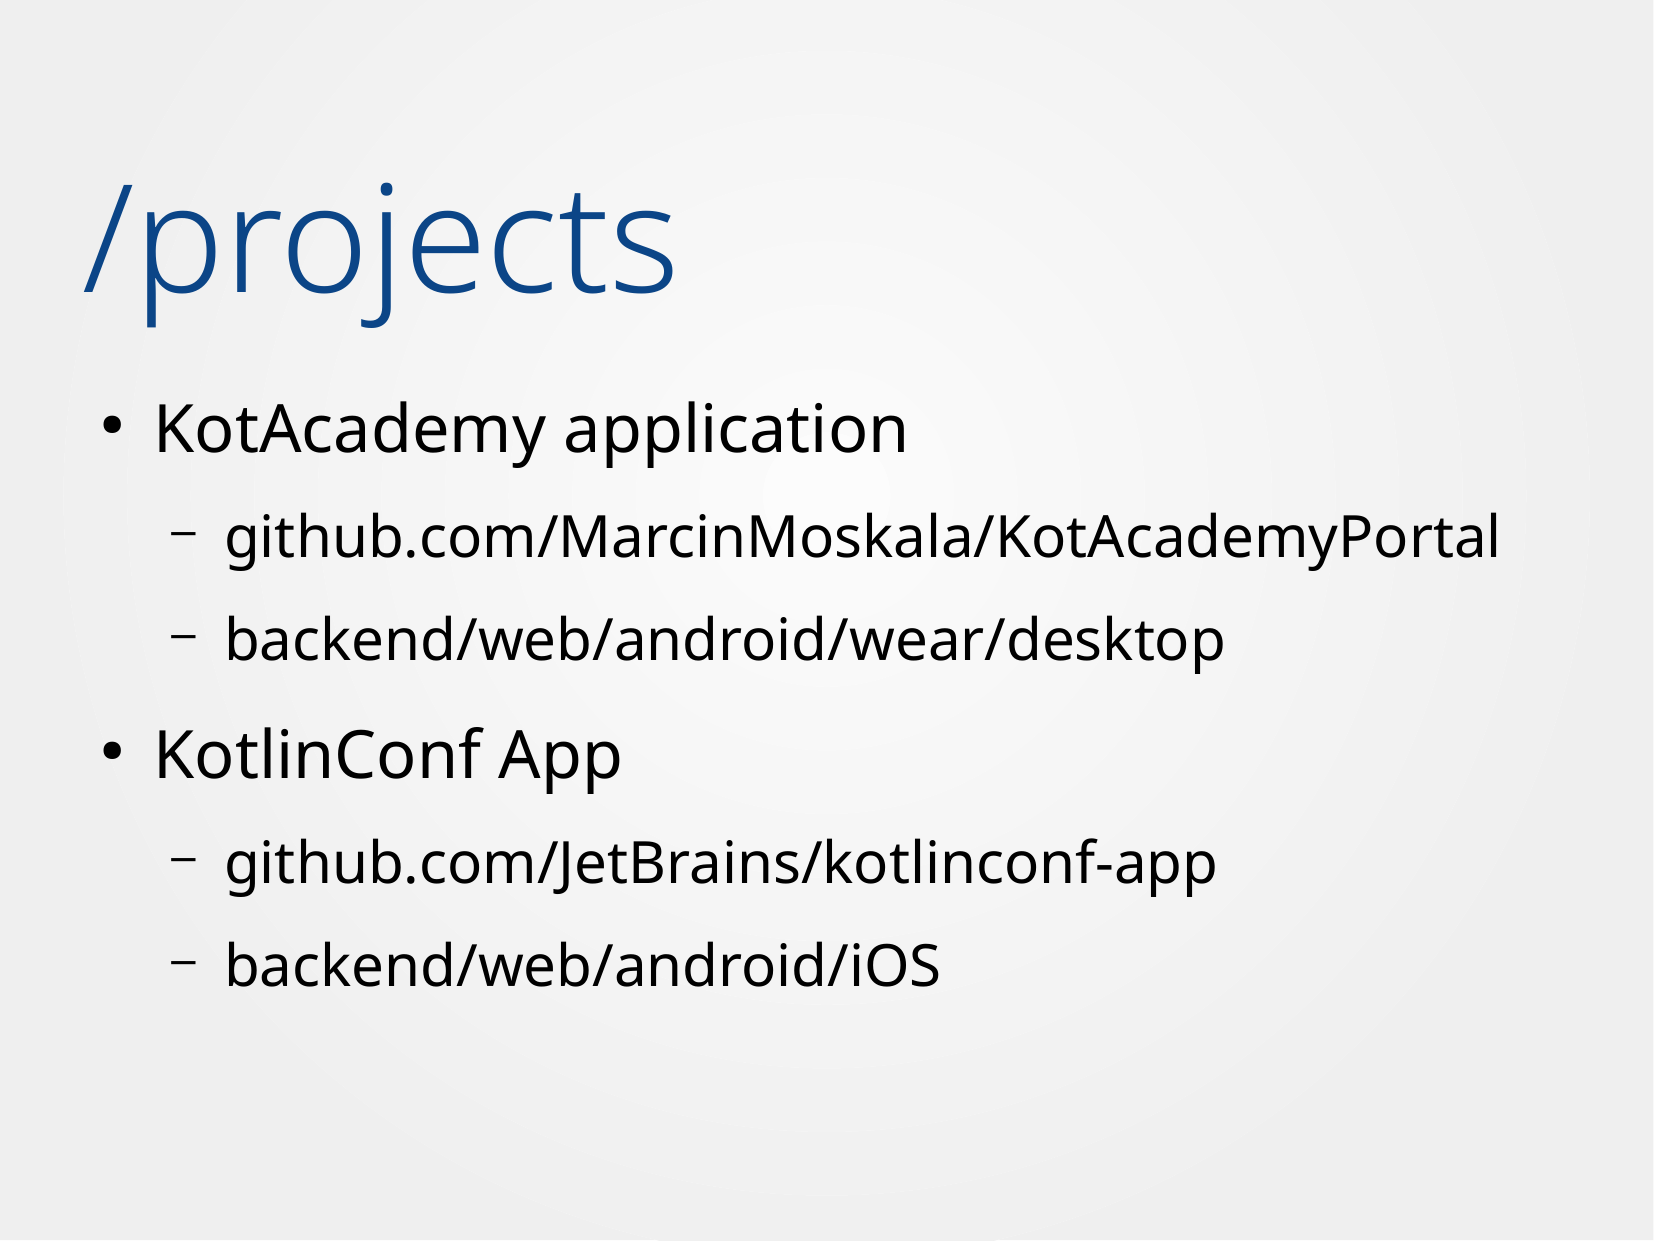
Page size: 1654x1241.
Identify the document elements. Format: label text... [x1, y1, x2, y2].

title /projects [82, 80, 1565, 337]
list KotAcademy application github.com/MarcinMoskala/KotAcademyPortal backend/web/android/wear/desktop KotlinConf App github.com/JetBrains/kotlinconf-app backend/web/android/iOS [82, 380, 1571, 1060]
